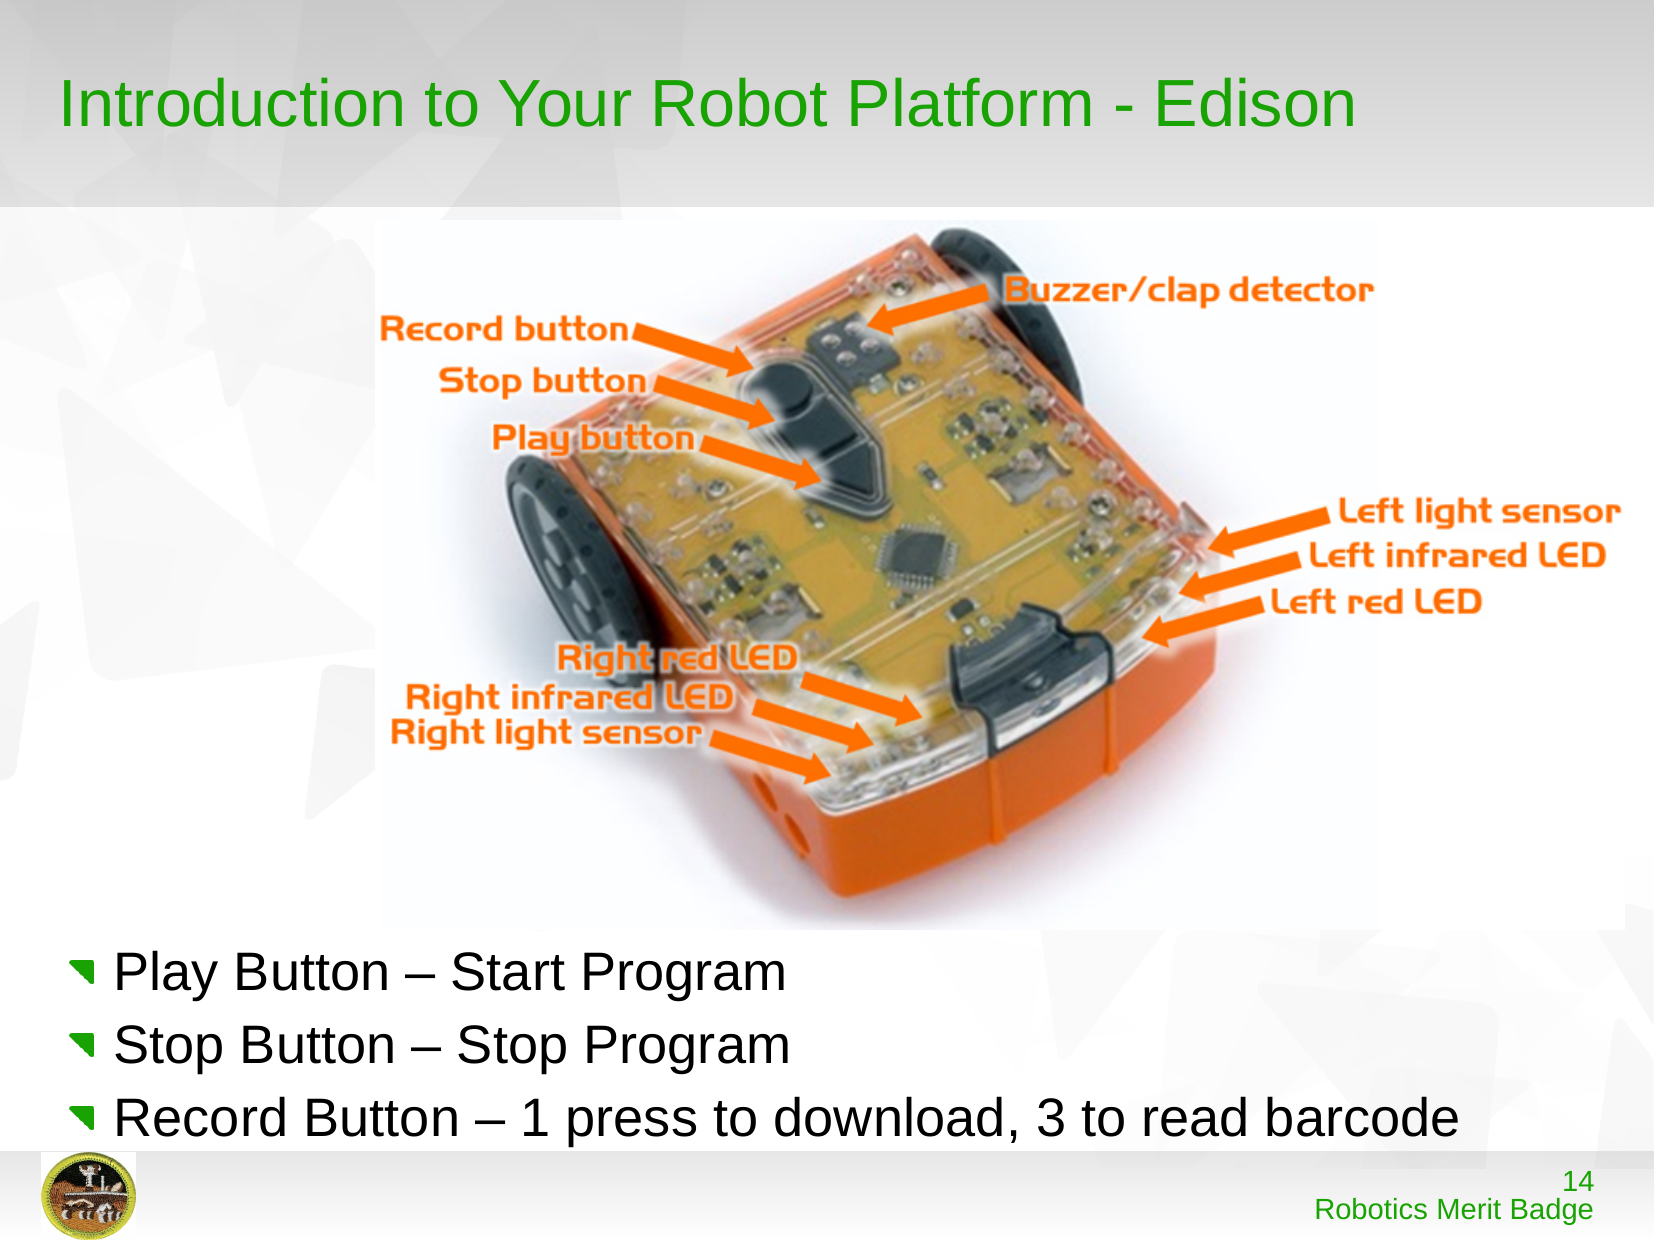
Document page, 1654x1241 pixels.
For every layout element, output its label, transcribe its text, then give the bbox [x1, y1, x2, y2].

picture [41, 1152, 136, 1240]
list Play Button – Start Program Stop Button – Stop Program Record Button – 1 press to download, 3 to read barcode [69, 941, 1606, 1201]
picture [0, 0, 1654, 1169]
title Introduction to Your Robot Platform - Edison [59, 29, 1595, 178]
